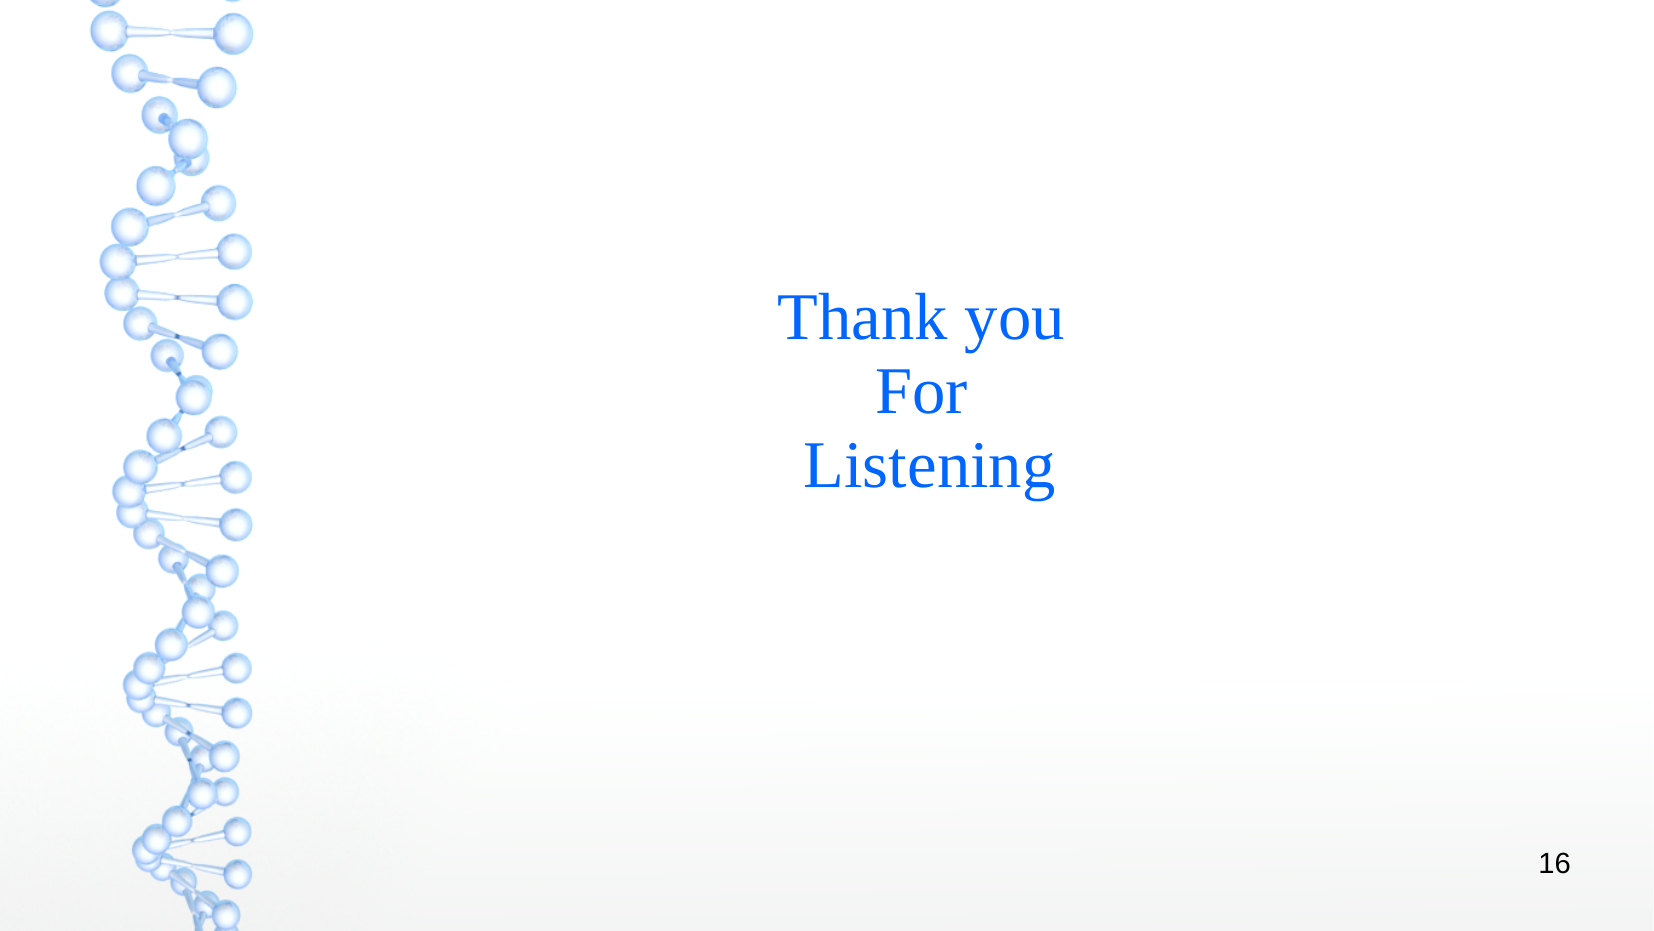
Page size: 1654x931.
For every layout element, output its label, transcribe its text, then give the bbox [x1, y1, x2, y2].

subtitle Thank you For Listening [265, 35, 1595, 748]
picture [0, 0, 1654, 931]
